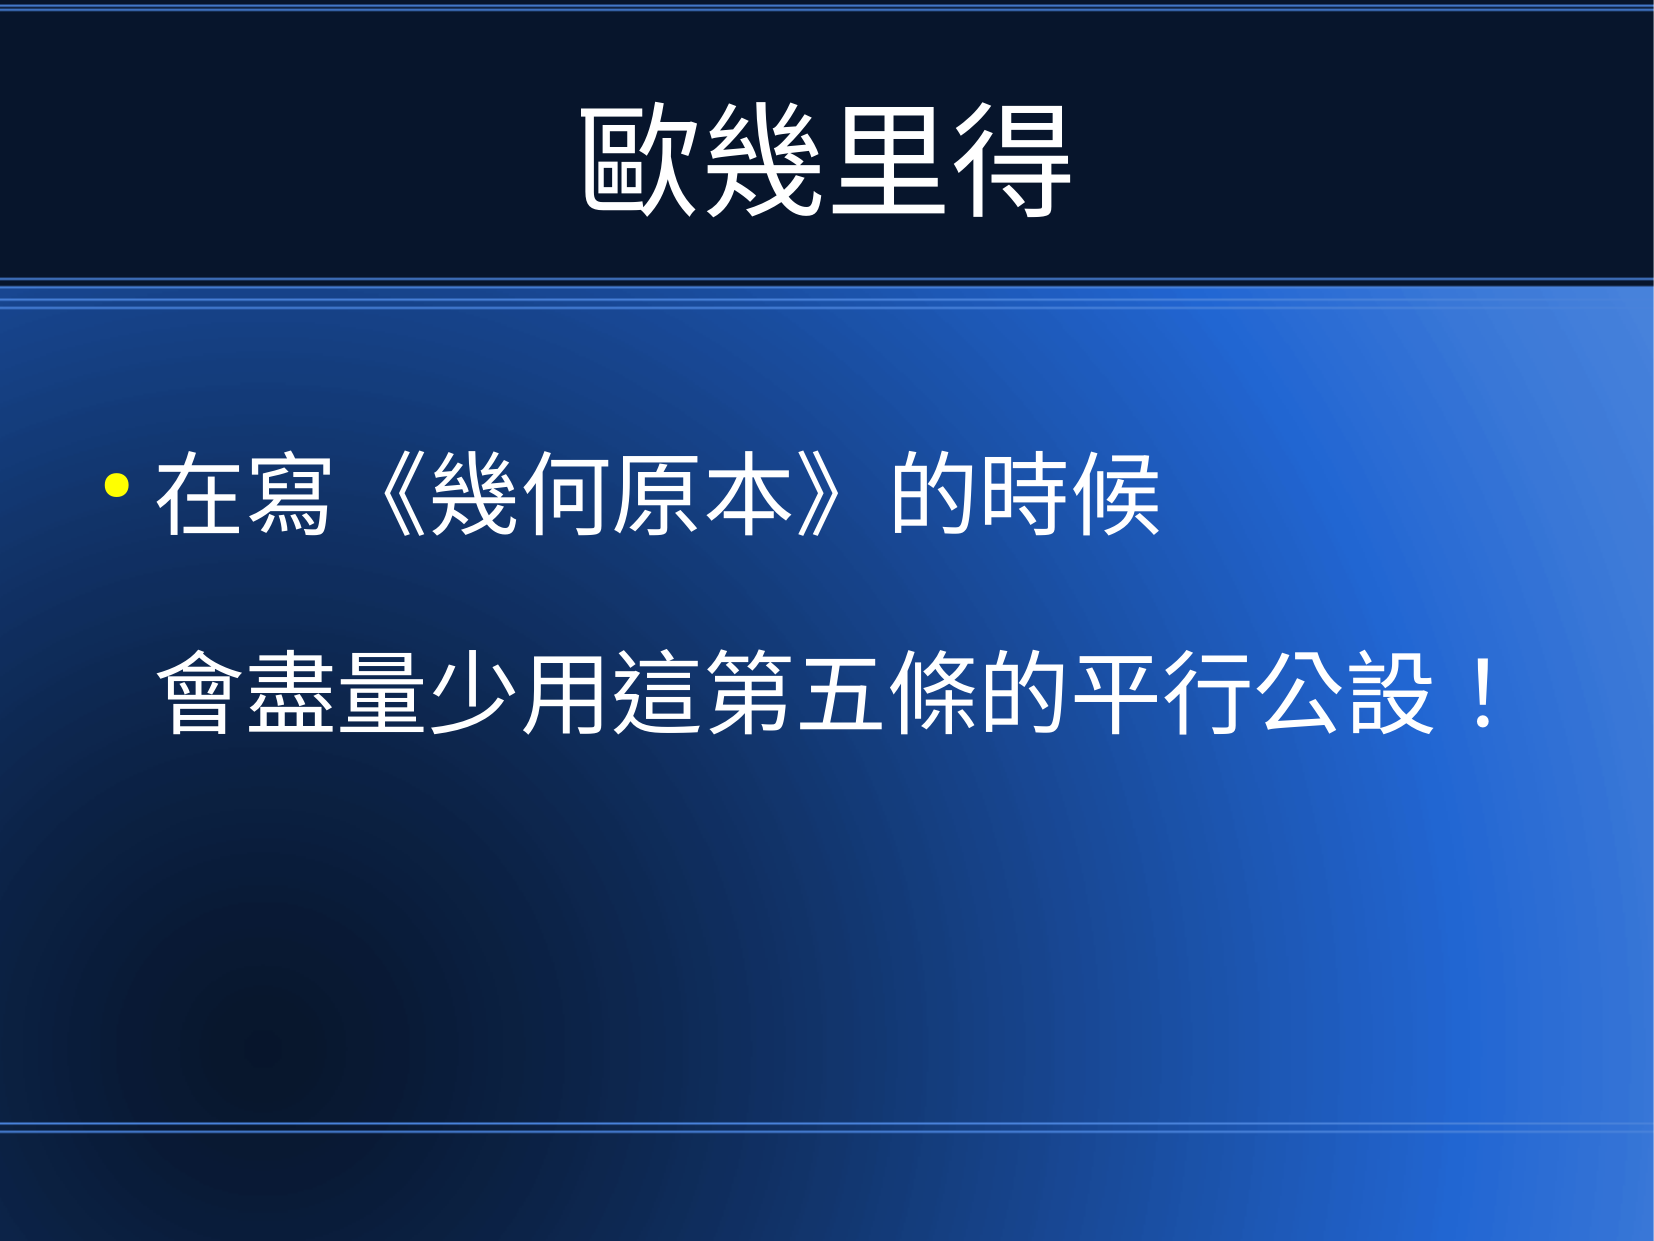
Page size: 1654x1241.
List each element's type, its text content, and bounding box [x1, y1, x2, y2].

list 在寫《幾何原本》的時候 會盡量少用這第五條的平行公設！ [82, 355, 1571, 1241]
title 歐幾里得 [82, 49, 1571, 257]
picture [0, 0, 1654, 1241]
